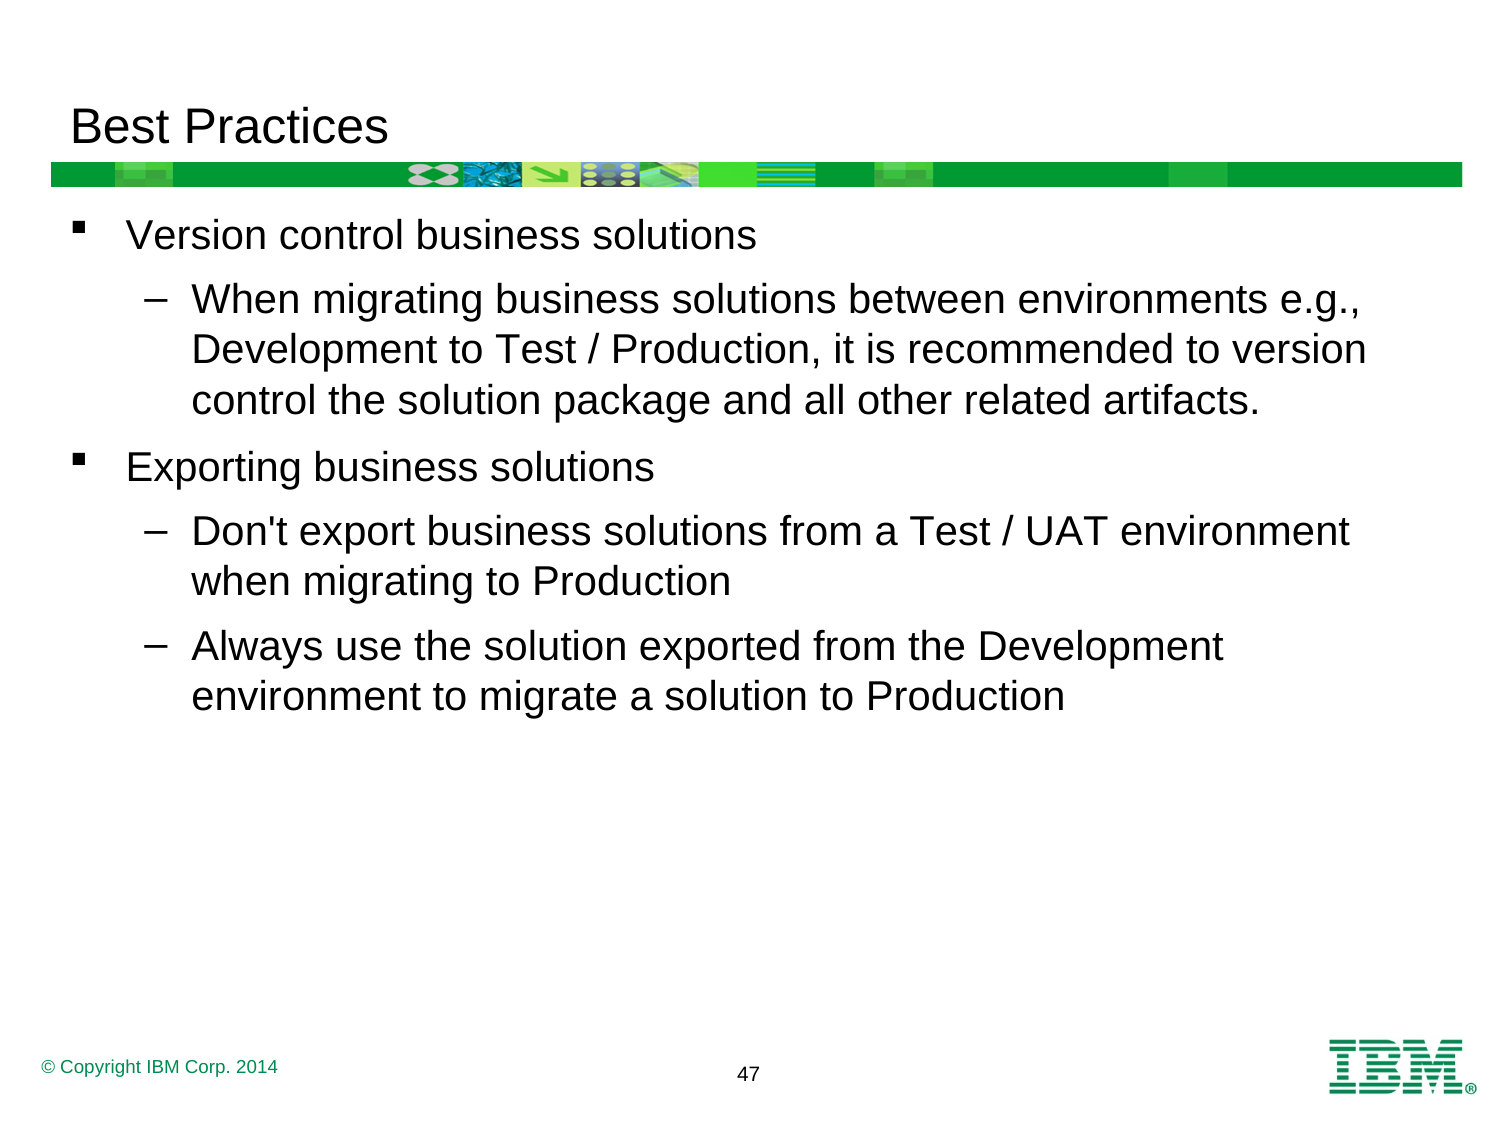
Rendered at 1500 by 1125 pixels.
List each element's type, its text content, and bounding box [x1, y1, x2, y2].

picture [50, 161, 1463, 189]
title Best Practices [54, 85, 1241, 162]
picture [1327, 1037, 1479, 1096]
list Version control business solutions When migrating business solutions between environments e.g., Development to Test / Production, it is recommended to version control the solution package and all other related artifacts. Exporting business solutions Don't export business solutions from a Test / UAT environment when migrating to Production Always use the solution exported from the Development environment to migrate a solution to Production [54, 197, 1456, 1036]
